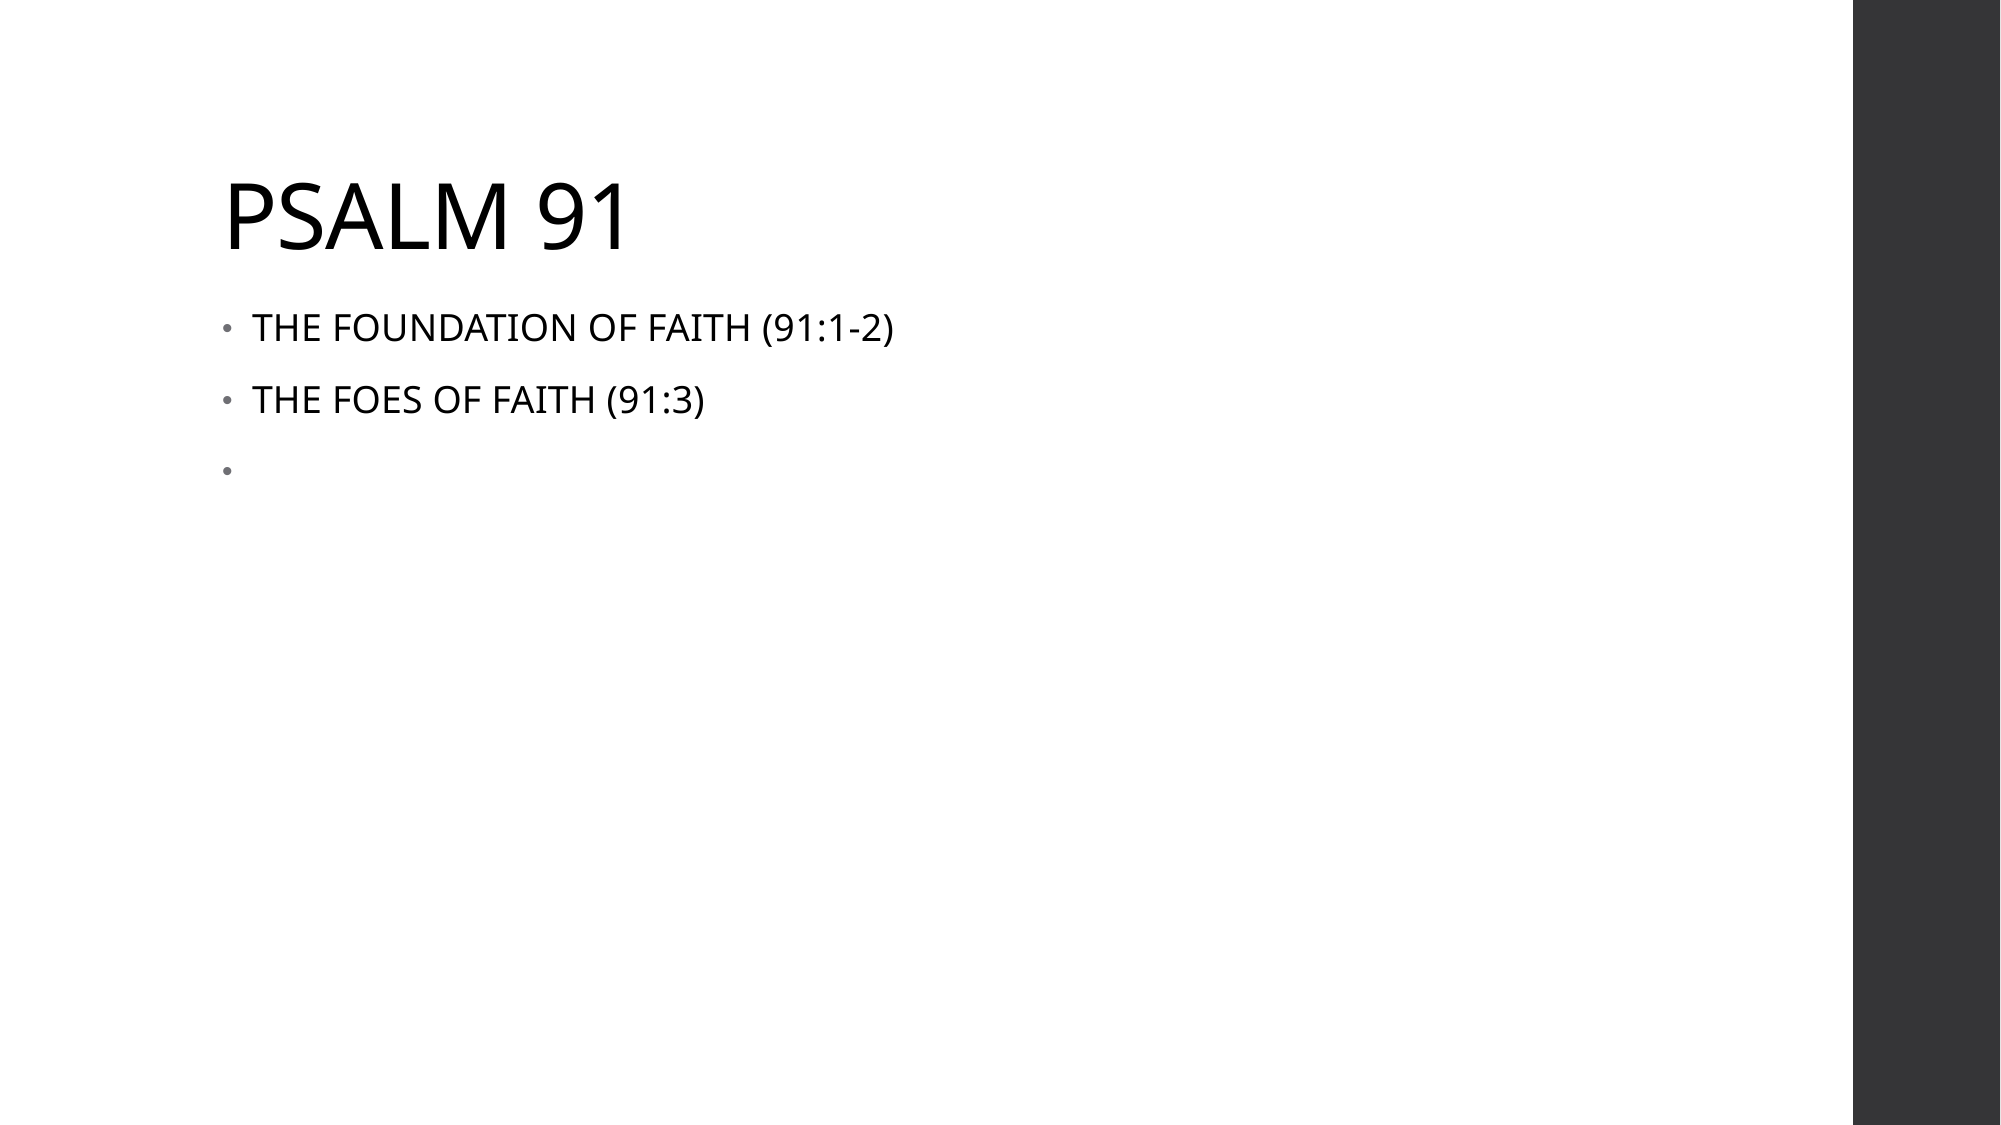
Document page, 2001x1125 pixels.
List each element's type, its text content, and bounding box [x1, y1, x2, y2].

title PSALM 91 [206, 60, 1797, 278]
list THE FOUNDATION OF FAITH (91:1-2) THE FOES OF FAITH (91:3) [206, 299, 1617, 1014]
